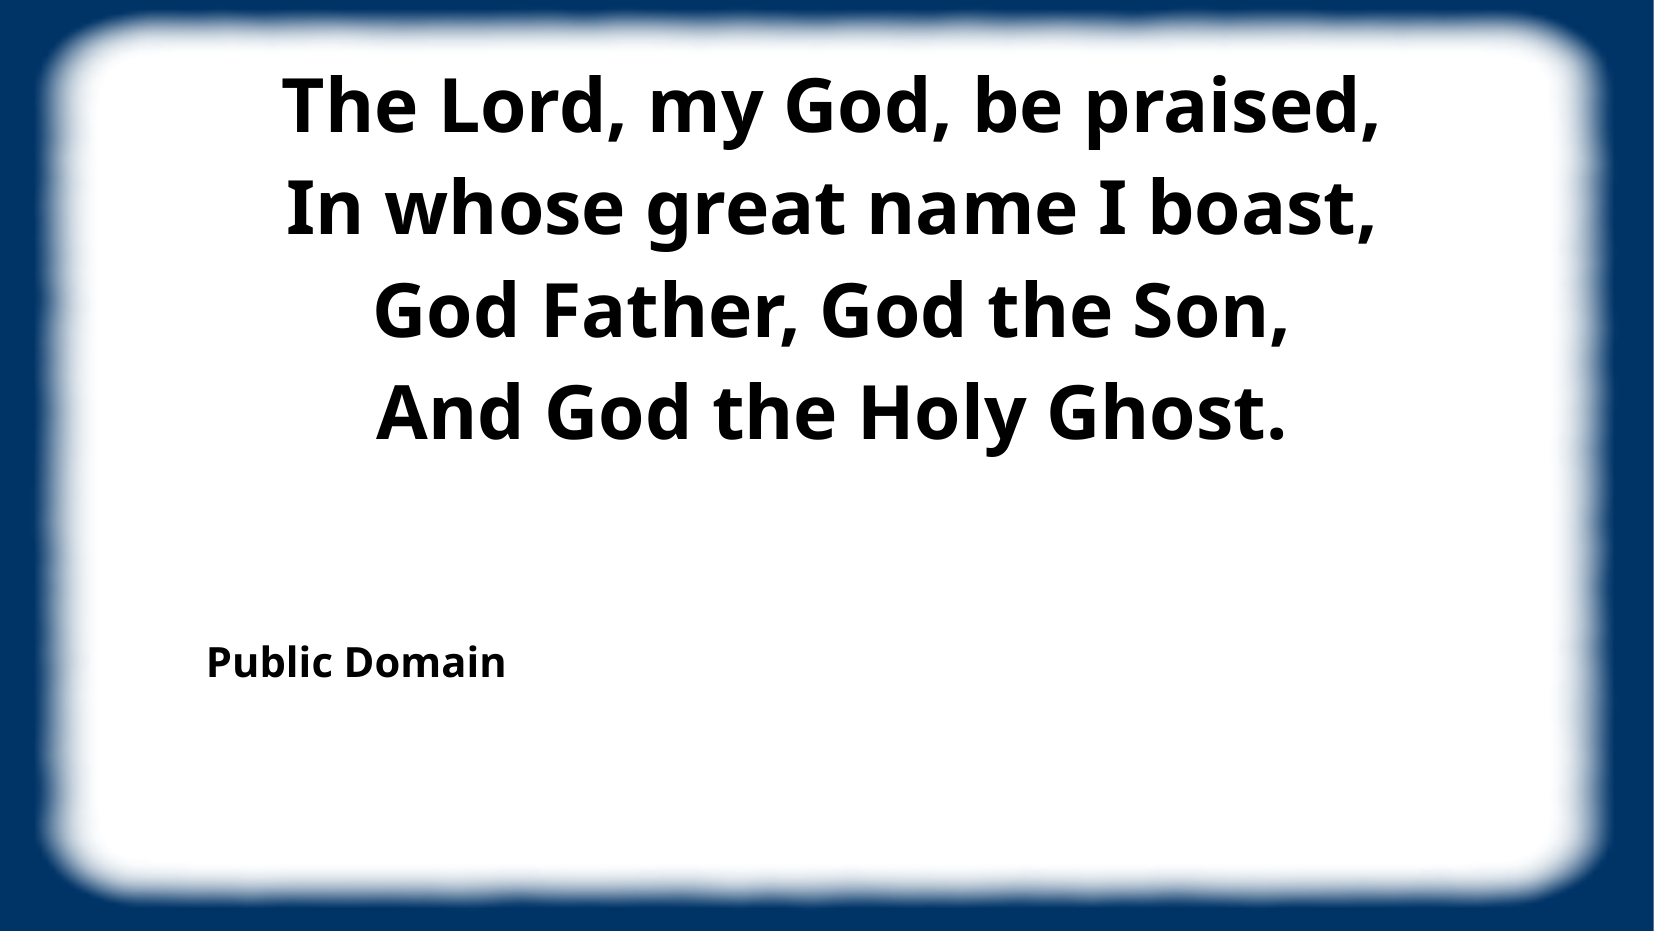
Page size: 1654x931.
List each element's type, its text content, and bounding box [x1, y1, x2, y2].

picture [0, 0, 1654, 931]
text_box The Lord, my God, be praised, In whose great name I boast, God Father, God the Son, And God the Holy Ghost. Public Domain [105, 45, 1561, 791]
